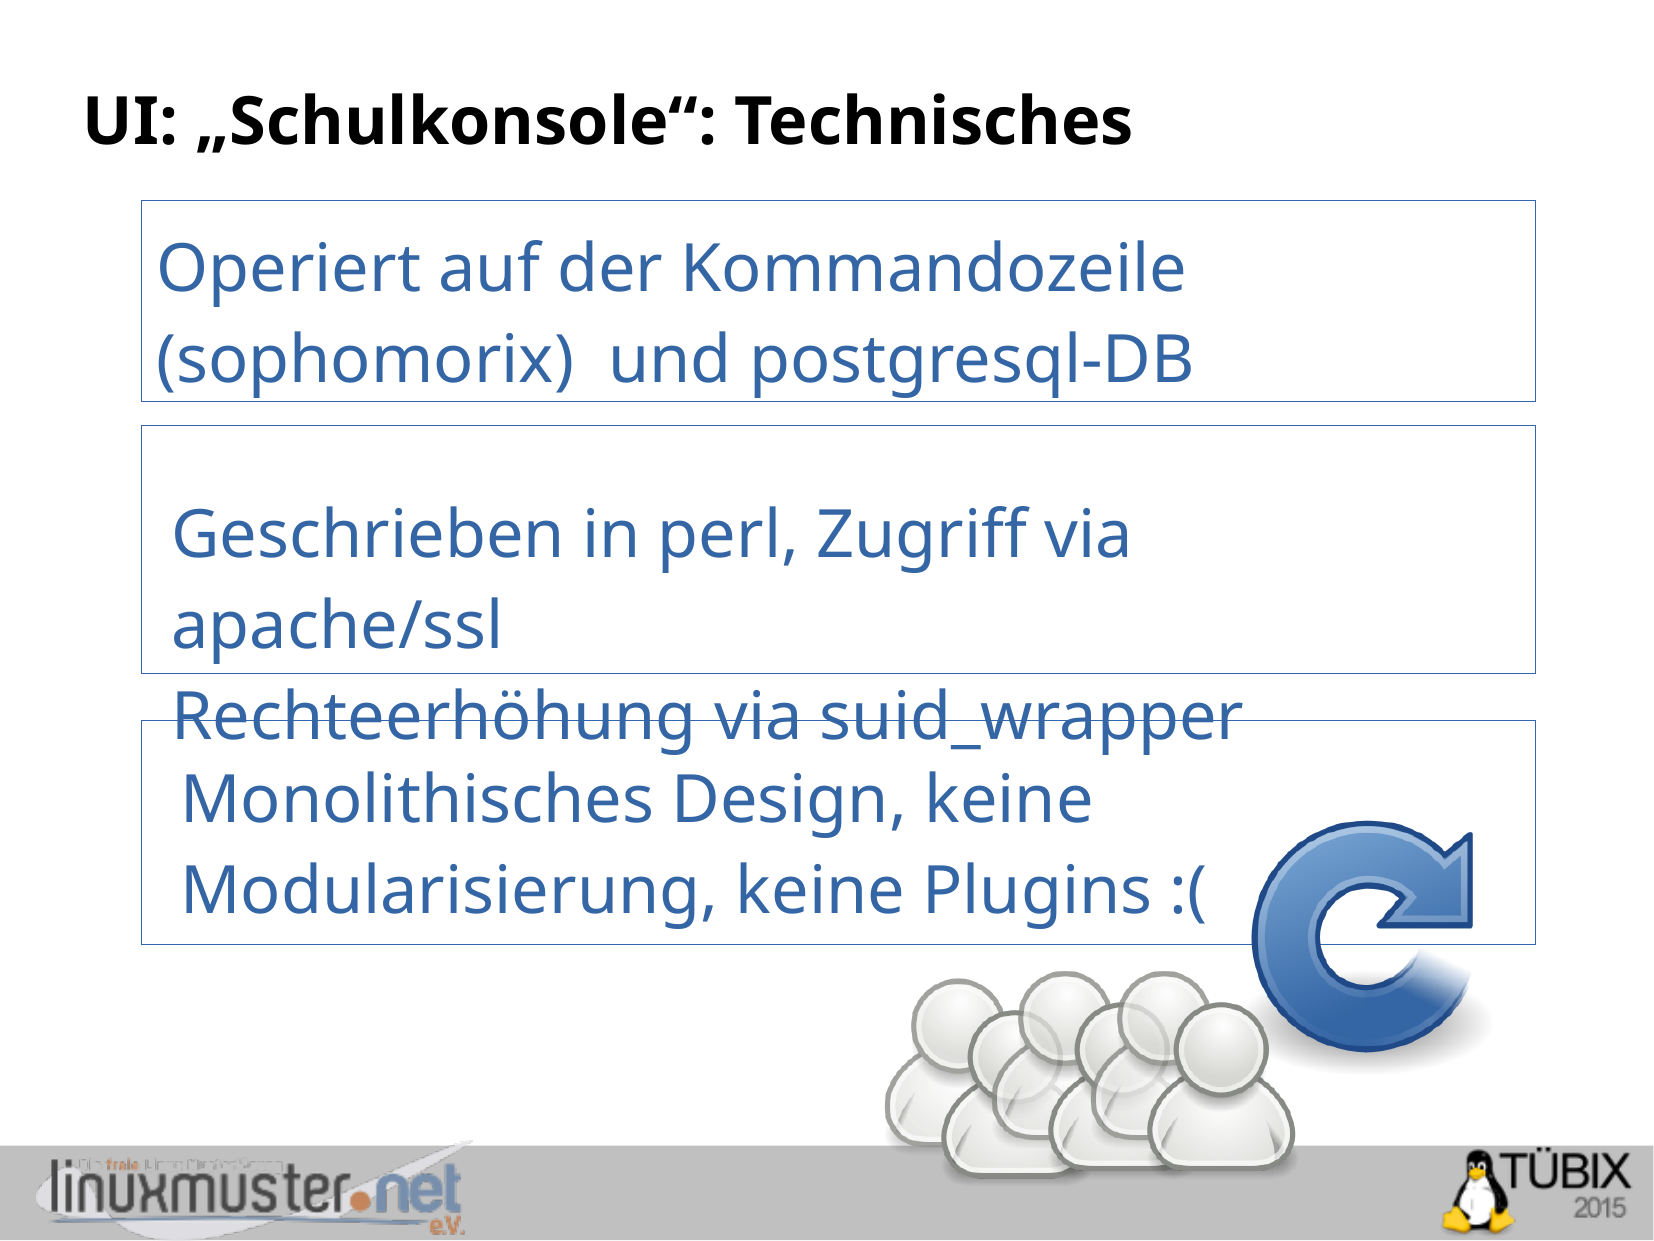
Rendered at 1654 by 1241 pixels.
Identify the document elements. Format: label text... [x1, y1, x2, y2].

picture [864, 803, 1501, 1205]
title UI: „Schulkonsole“: Technisches [82, 49, 1571, 189]
picture [36, 1140, 473, 1241]
picture [1440, 1146, 1642, 1238]
text_box Monolithisches Design, keine Modularisierung, keine Plugins :( [165, 744, 1486, 909]
text_box Operiert auf der Kommandozeile (sophomorix) und postgresql-DB [142, 212, 1241, 378]
text_box Geschrieben in perl, Zugriff via apache/ssl Rechteerhöhung via suid_wrapper [156, 478, 1477, 644]
